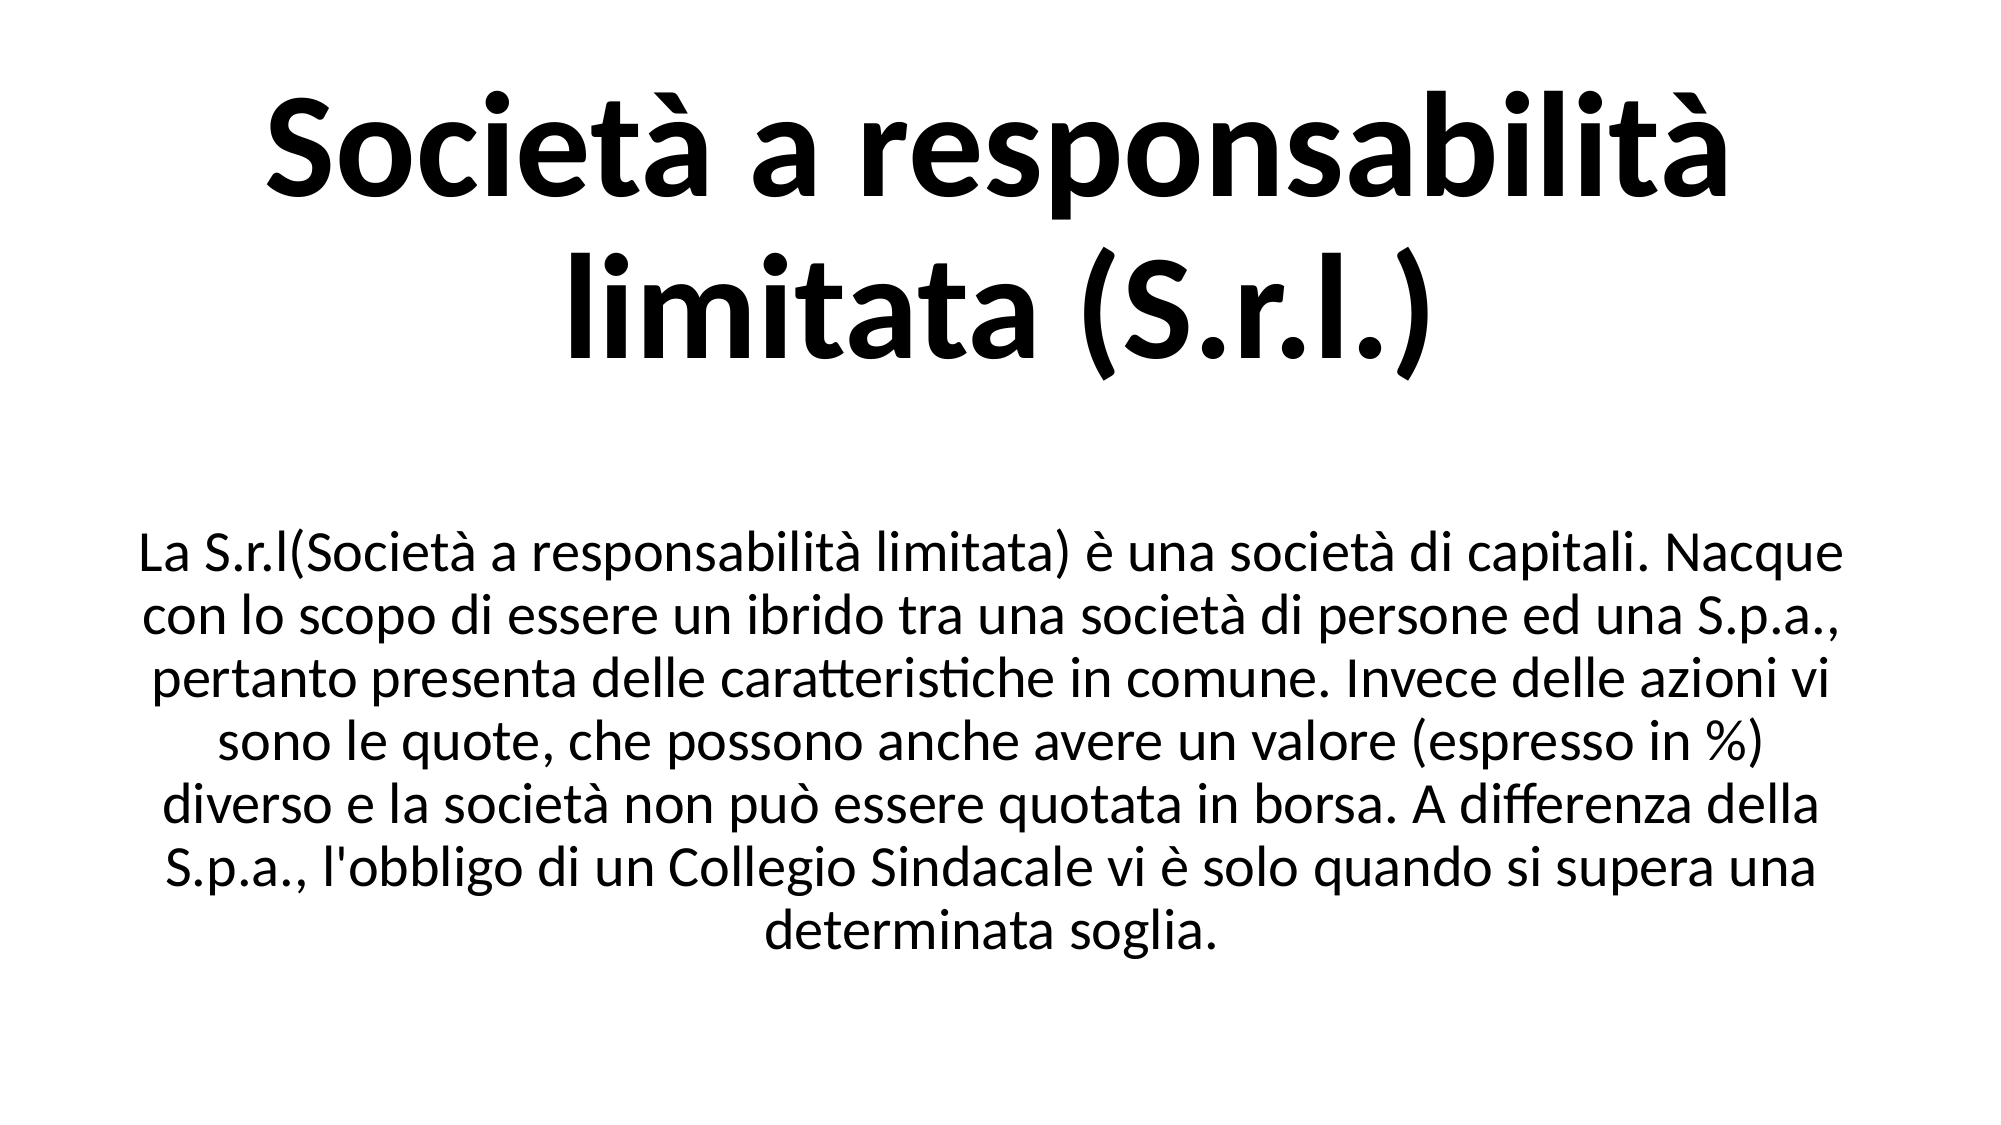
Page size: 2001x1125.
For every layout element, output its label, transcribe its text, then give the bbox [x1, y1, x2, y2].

title Società a responsabilità limitata (S.r.l.) [137, 59, 1863, 278]
subtitle La S.r.l(Società a responsabilità limitata) è una società di capitali. Nacque con lo scopo di essere un ibrido tra una società di persone ed una S.p.a., pertanto presenta delle caratteristiche in comune. Invece delle azioni vi sono le quote, che possono anche avere un valore (espresso in %) diverso e la società non può essere quotata in borsa. A differenza della S.p.a., l'obbligo di un Collegio Sindacale vi è solo quando si supera una determinata soglia. [129, 518, 1855, 965]
